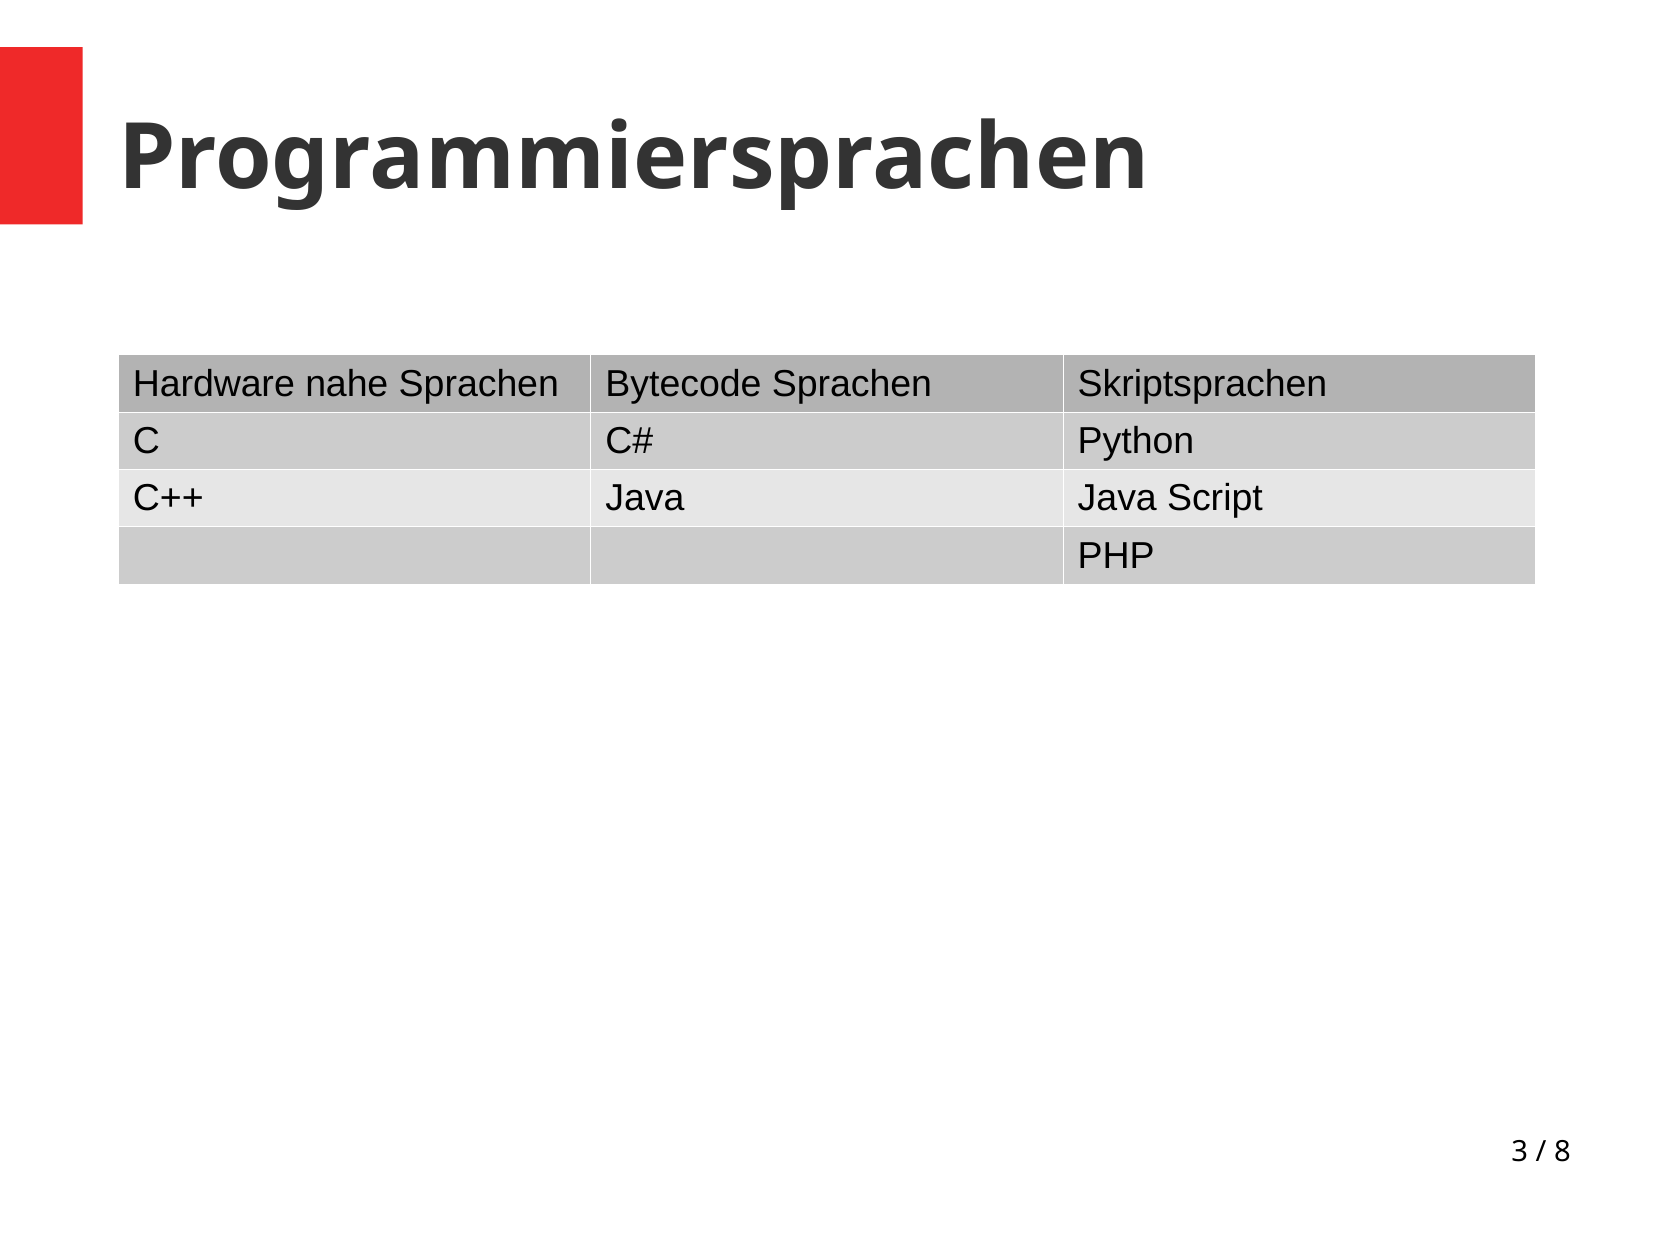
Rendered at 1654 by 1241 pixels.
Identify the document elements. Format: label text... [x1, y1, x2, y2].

table_cell [591, 527, 1063, 584]
title Programmiersprachen [118, 49, 1571, 257]
table_header Bytecode Sprachen [591, 355, 1063, 412]
table_cell C++ [119, 470, 590, 526]
table_cell Java Script [1064, 470, 1535, 526]
table_cell [119, 527, 590, 584]
table_cell C# [591, 413, 1063, 469]
table_cell PHP [1064, 527, 1535, 584]
table_cell C [119, 413, 590, 469]
table_header Hardware nahe Sprachen [119, 355, 590, 412]
table_header Skriptsprachen [1064, 355, 1535, 412]
table_cell Python [1064, 413, 1535, 469]
table_cell Java [591, 470, 1063, 526]
